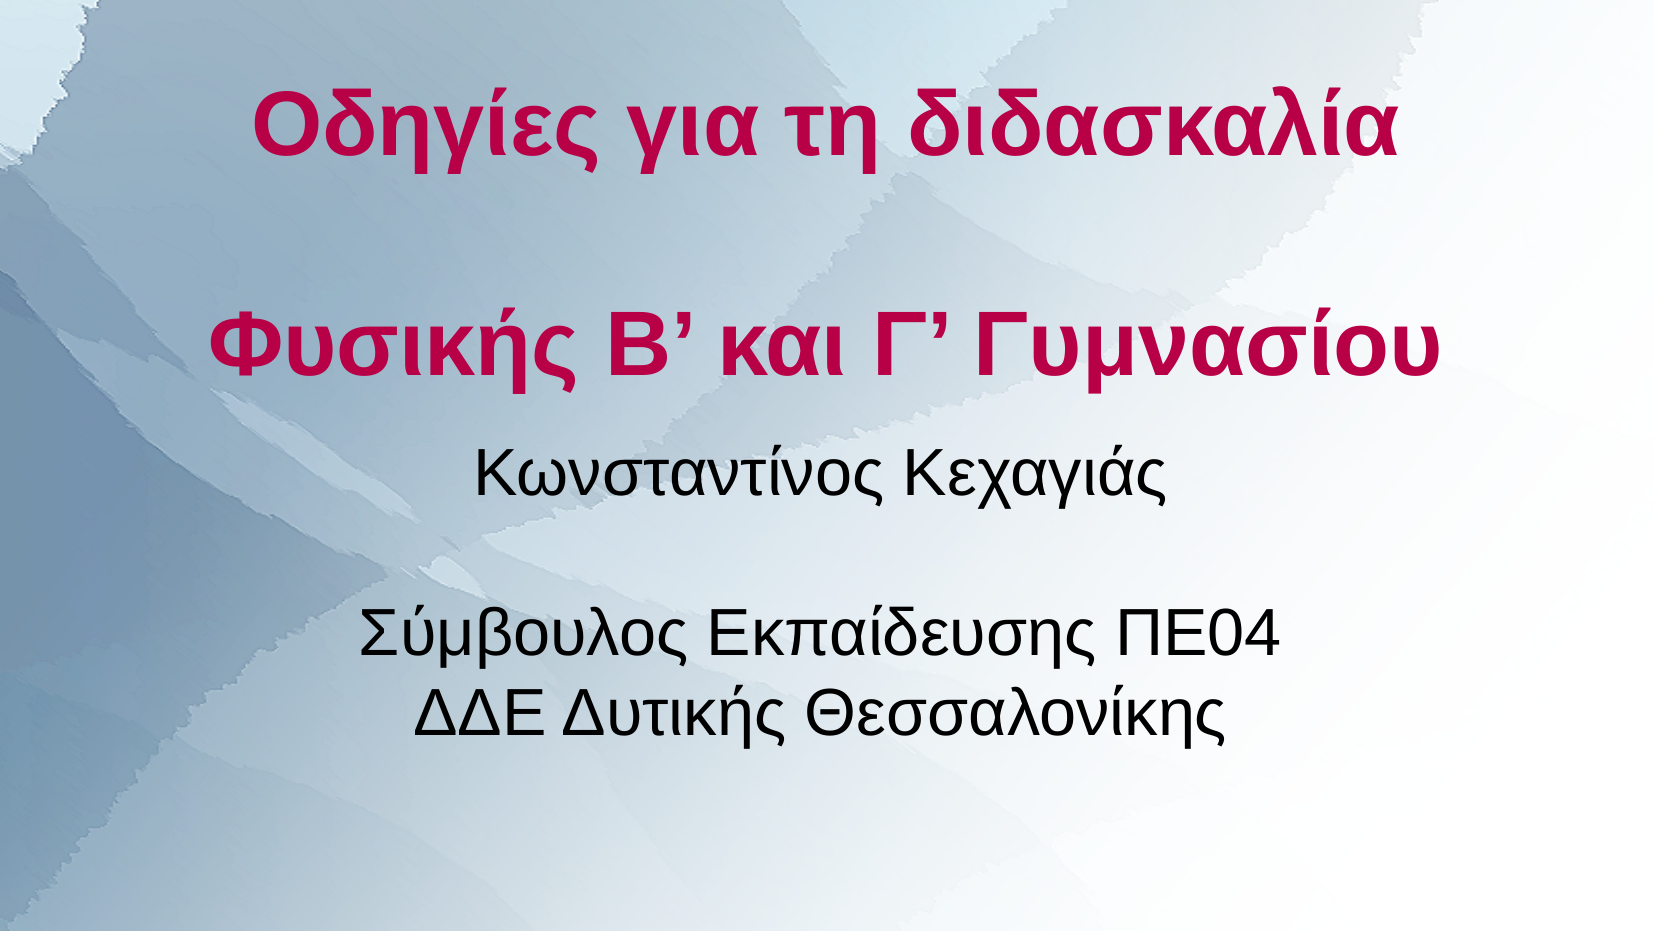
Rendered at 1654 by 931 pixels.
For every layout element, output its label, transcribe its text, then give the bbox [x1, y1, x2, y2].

title Οδηγίες για τη διδασκαλία Φυσικής B’ και Γ’ Γυμνασίου [82, 19, 1571, 328]
subtitle Κωνσταντίνος Κεχαγιάς Σύμβουλος Εκπαίδευσης ΠΕ04 ΔΔΕ Δυτικής Θεσσαλονίκης [76, 438, 1565, 820]
picture [0, 0, 1654, 931]
